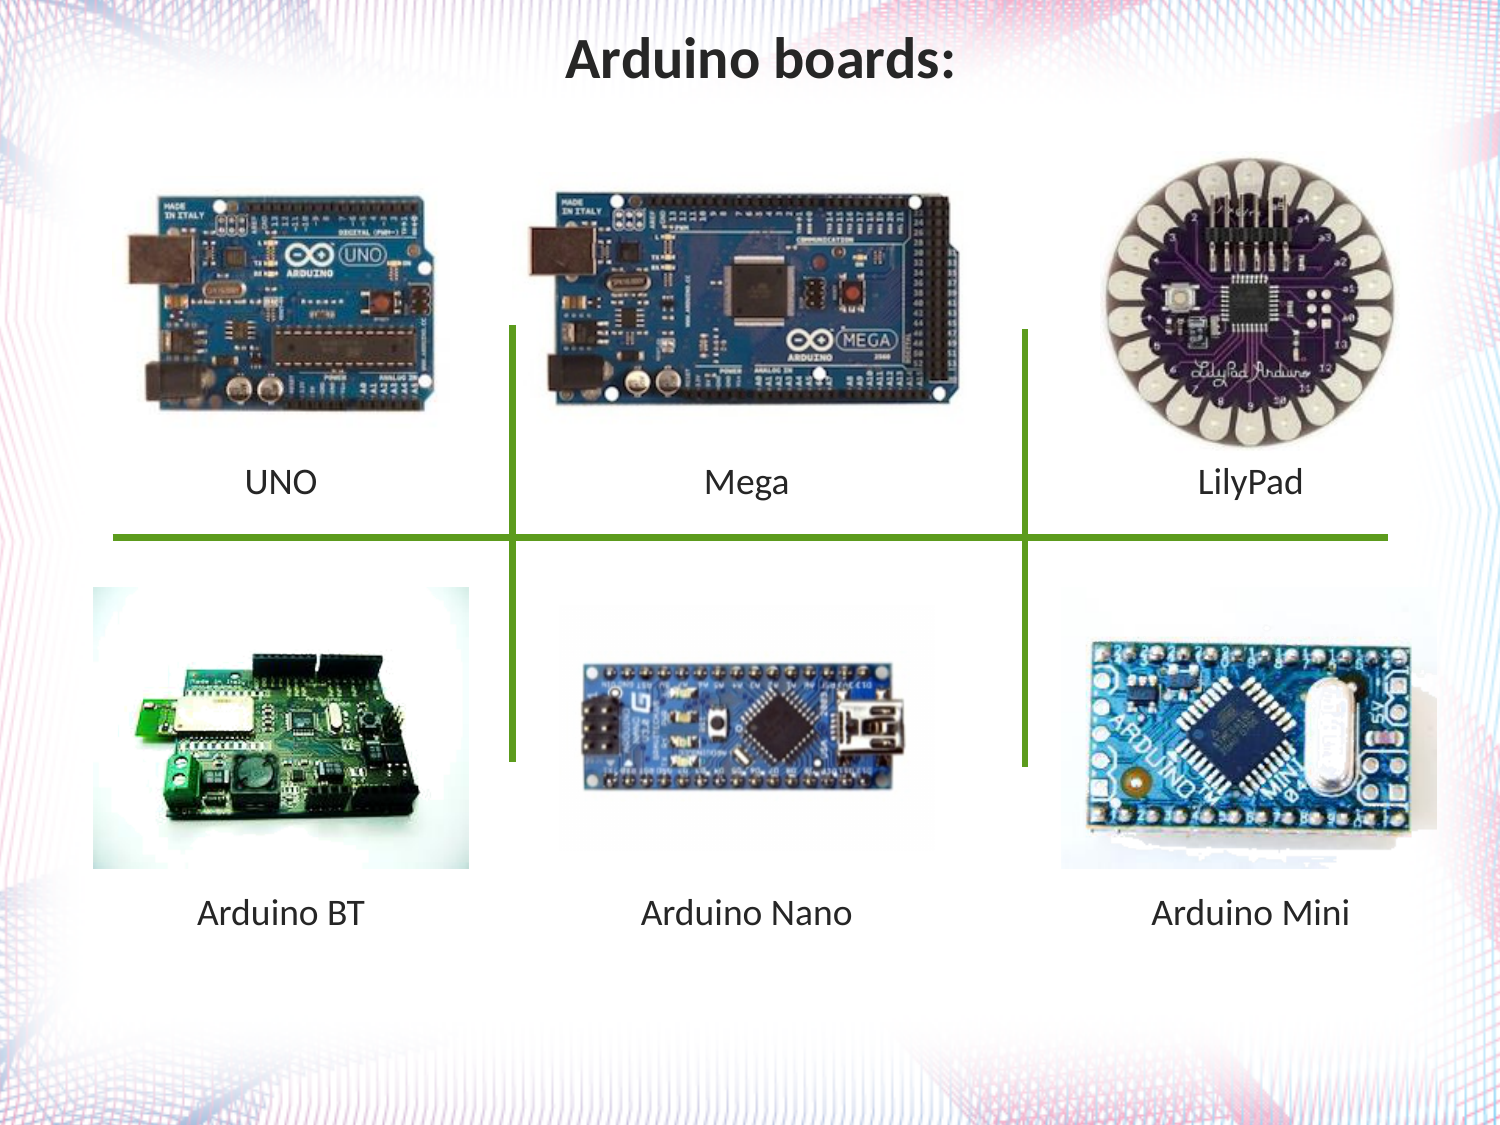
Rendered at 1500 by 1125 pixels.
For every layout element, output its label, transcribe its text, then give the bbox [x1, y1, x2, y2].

text_box Mega [689, 449, 805, 510]
text_box LilyPad [1183, 449, 1319, 510]
picture [0, 0, 1500, 1125]
text_box Arduino Mini [1136, 880, 1366, 941]
text_box UNO [229, 449, 333, 510]
text_box Arduino Nano [625, 880, 868, 941]
title Arduino boards: [71, 12, 1450, 125]
text_box Arduino BT [182, 880, 380, 941]
